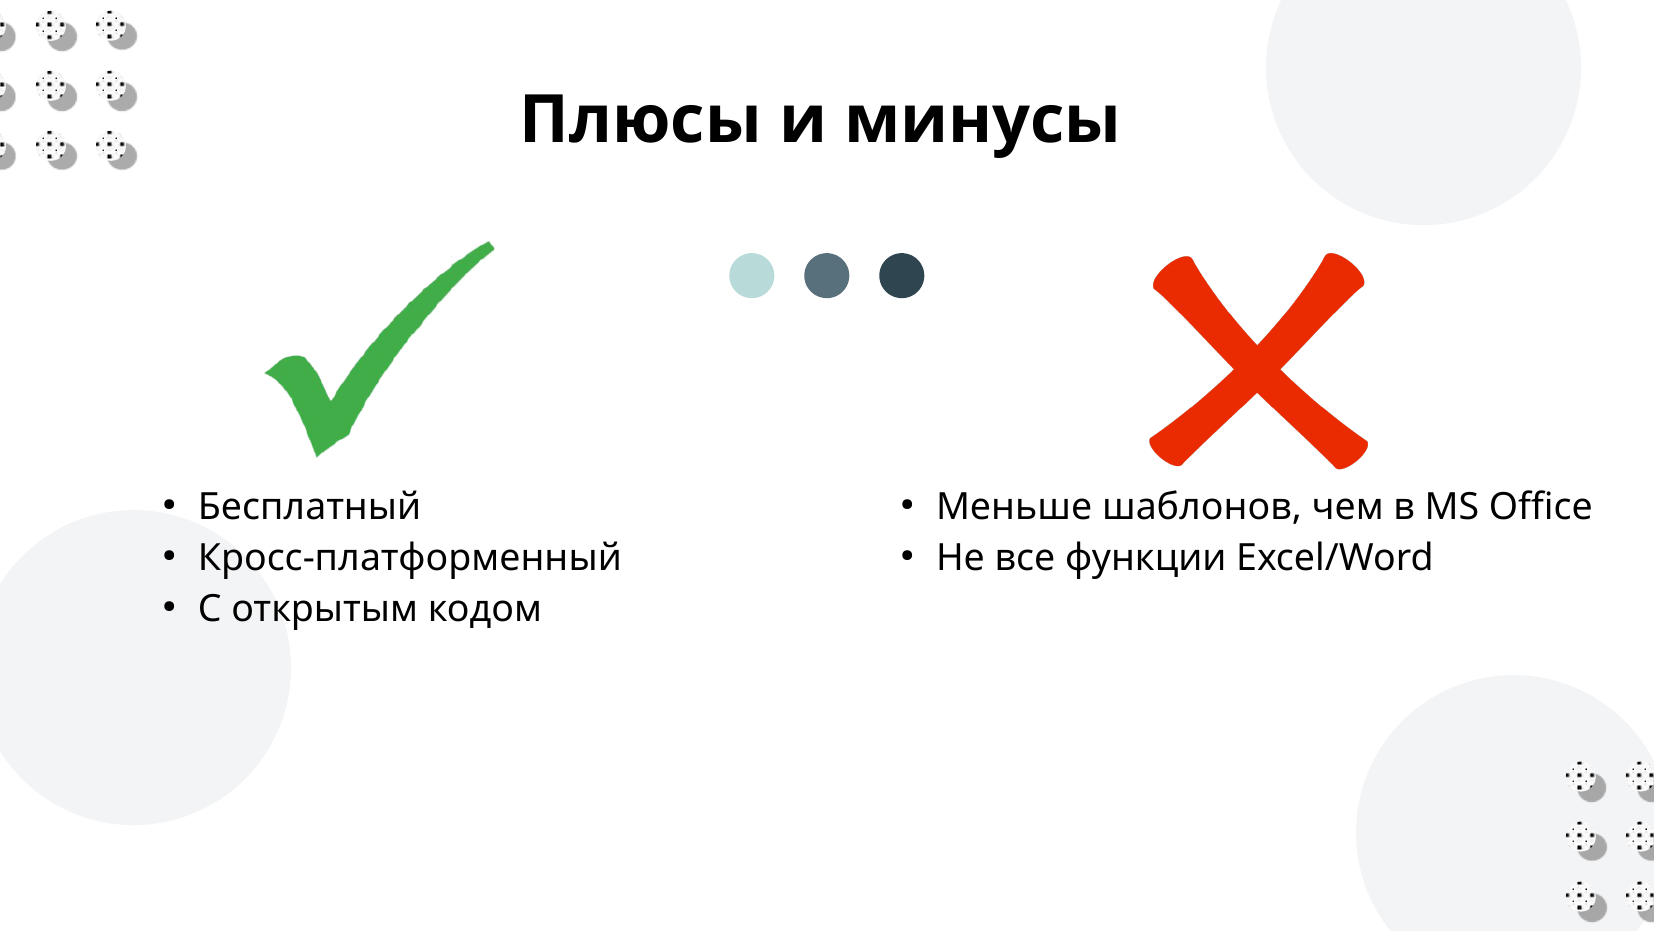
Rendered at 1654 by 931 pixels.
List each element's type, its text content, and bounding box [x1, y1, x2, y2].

picture [35, 70, 66, 101]
picture [0, 13, 6, 38]
picture [95, 10, 126, 38]
picture [206, 177, 552, 472]
picture [35, 10, 66, 41]
picture [35, 130, 67, 161]
picture [1625, 881, 1654, 912]
text_box [879, 253, 925, 299]
picture [0, 133, 7, 158]
text_box [729, 253, 775, 299]
picture [1565, 886, 1596, 912]
picture [0, 73, 6, 98]
picture [1625, 761, 1654, 792]
title Плюсы и минусы [76, 38, 1565, 194]
picture [1092, 220, 1425, 472]
text_box Меньше шаблонов, чем в MS Office Не все функции Excel/Word [885, 472, 1625, 886]
text_box Бесплатный Кросс-платформенный С открытым кодом [147, 472, 768, 886]
picture [1625, 821, 1654, 852]
text_box [804, 253, 850, 299]
